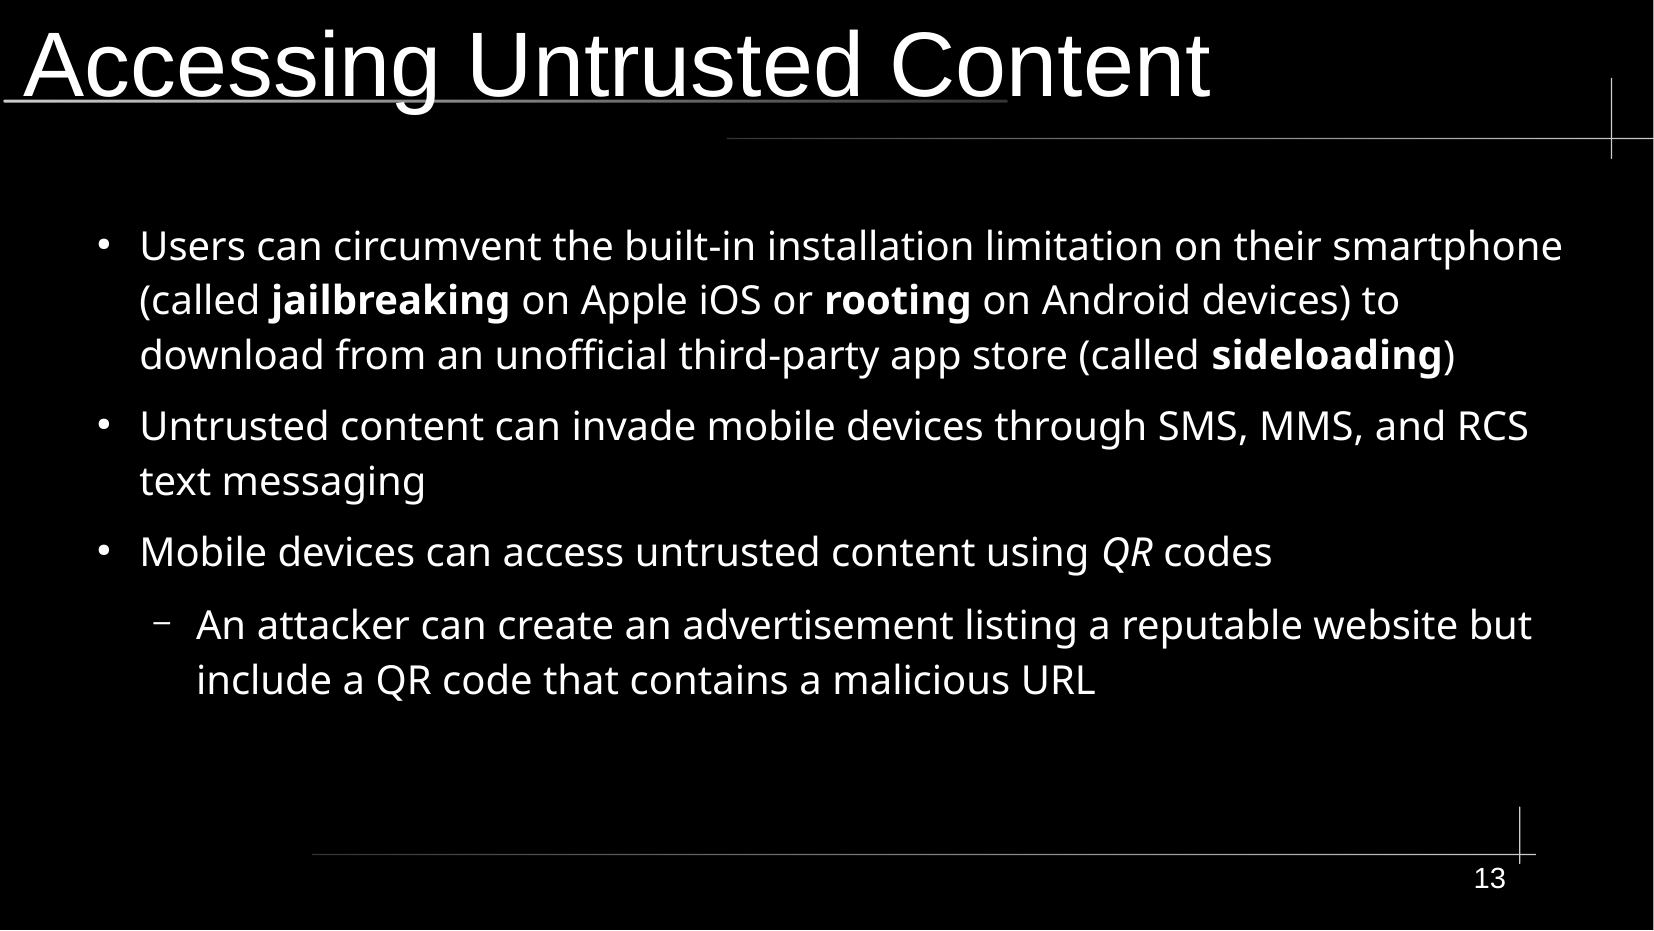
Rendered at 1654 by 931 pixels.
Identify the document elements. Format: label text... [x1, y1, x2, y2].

title Accessing Untrusted Content [23, 11, 1589, 119]
list Users can circumvent the built-in installation limitation on their smartphone (called jailbreaking on Apple iOS or rooting on Android devices) to download from an unofficial third-party app store (called sideloading) Untrusted content can invade mobile devices through SMS, MMS, and RCS text messaging Mobile devices can access untrusted content using QR codes An attacker can create an advertisement listing a reputable website but include a QR code that contains a malicious URL [82, 217, 1571, 758]
